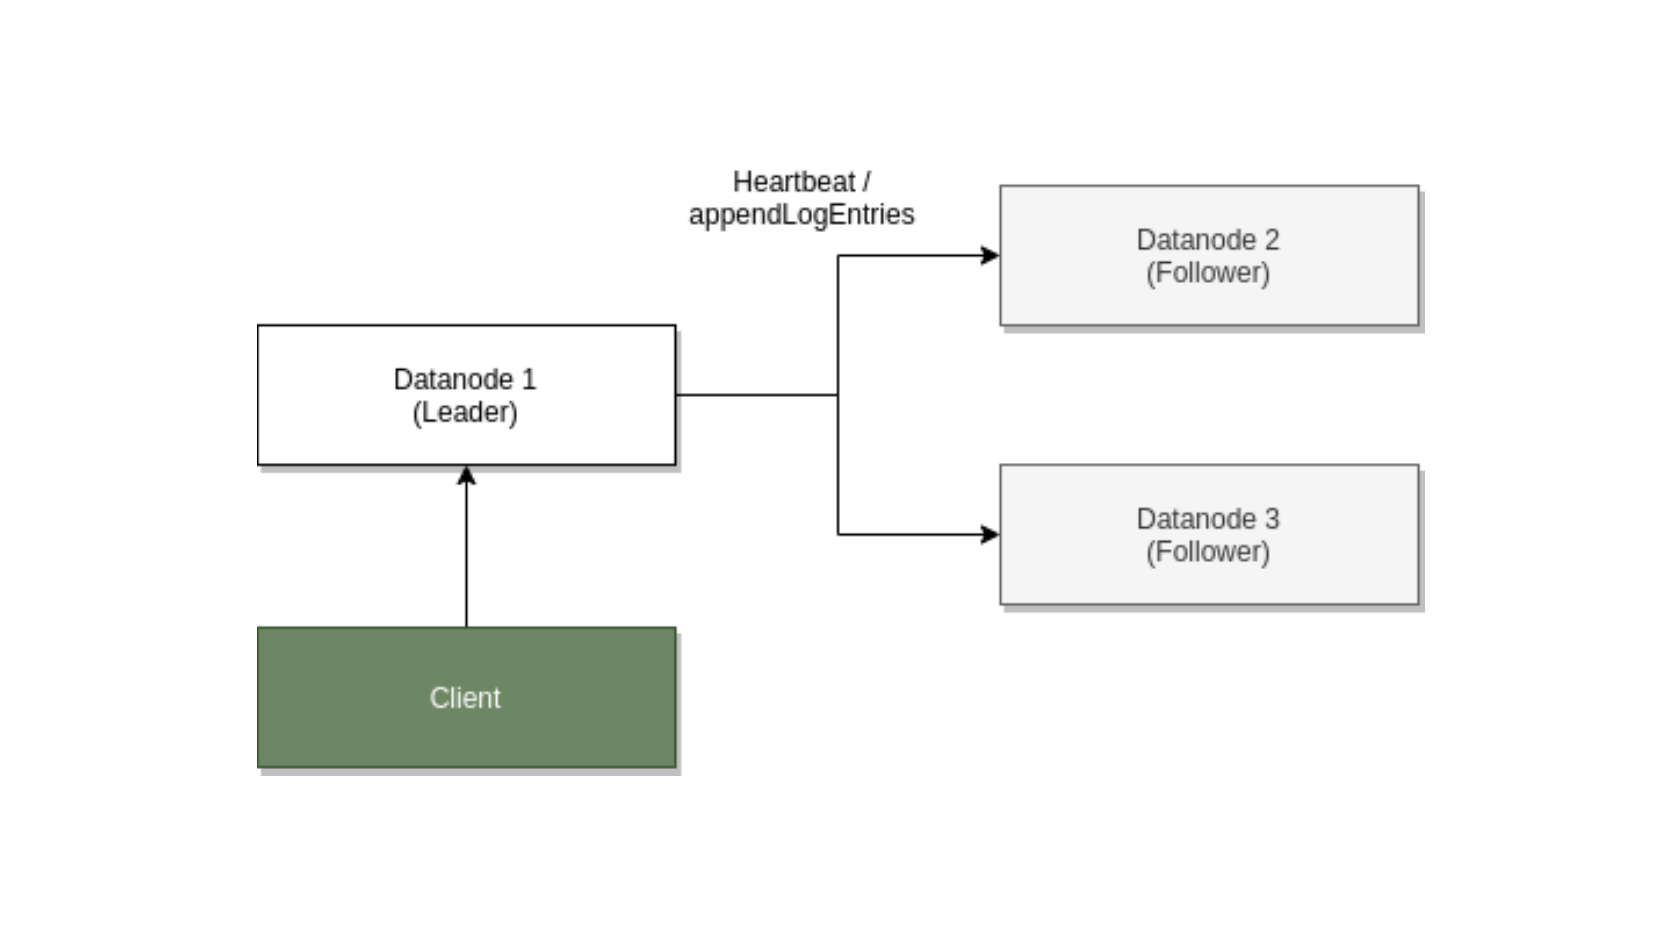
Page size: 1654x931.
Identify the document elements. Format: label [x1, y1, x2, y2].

picture [257, 162, 1425, 776]
